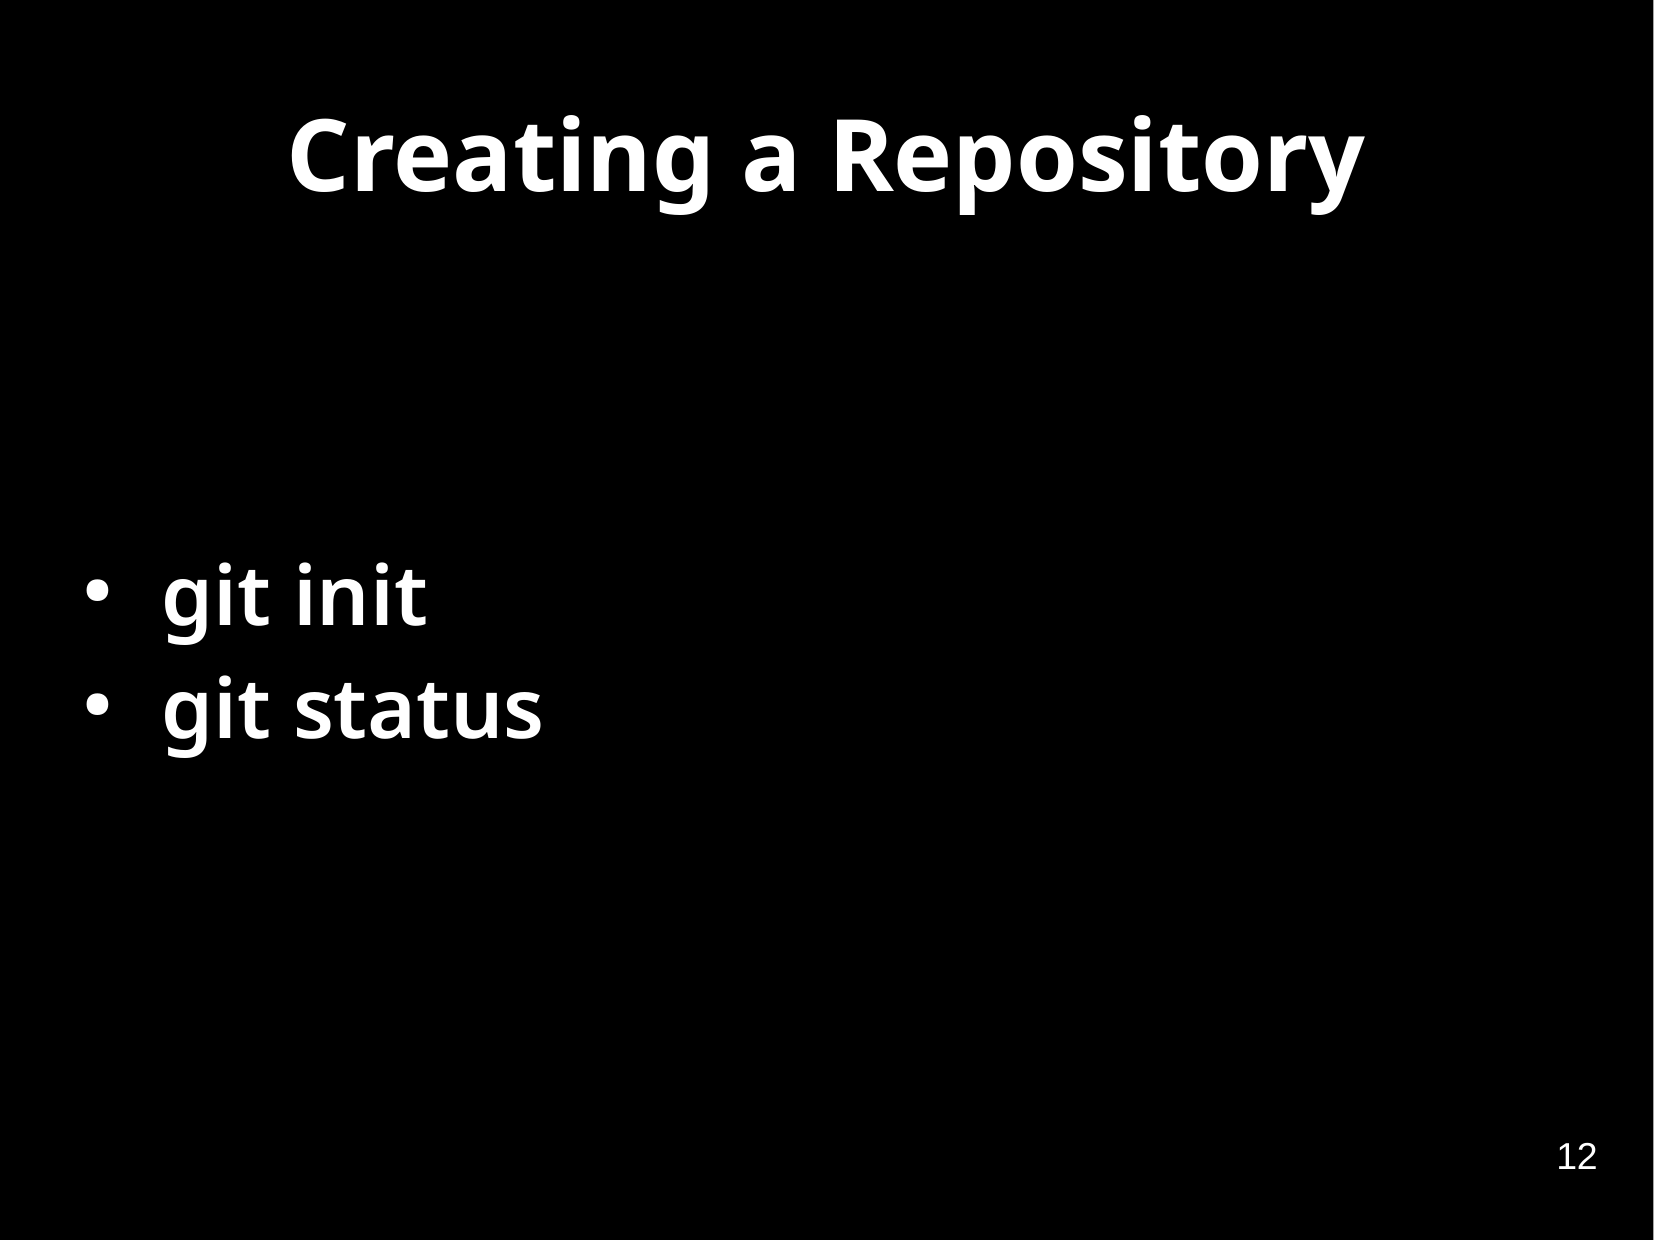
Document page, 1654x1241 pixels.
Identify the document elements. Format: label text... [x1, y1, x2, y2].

subtitle git init git status [82, 290, 1571, 1010]
text_box 12 [1541, 1127, 1613, 1185]
title Creating a Repository [82, 49, 1571, 257]
